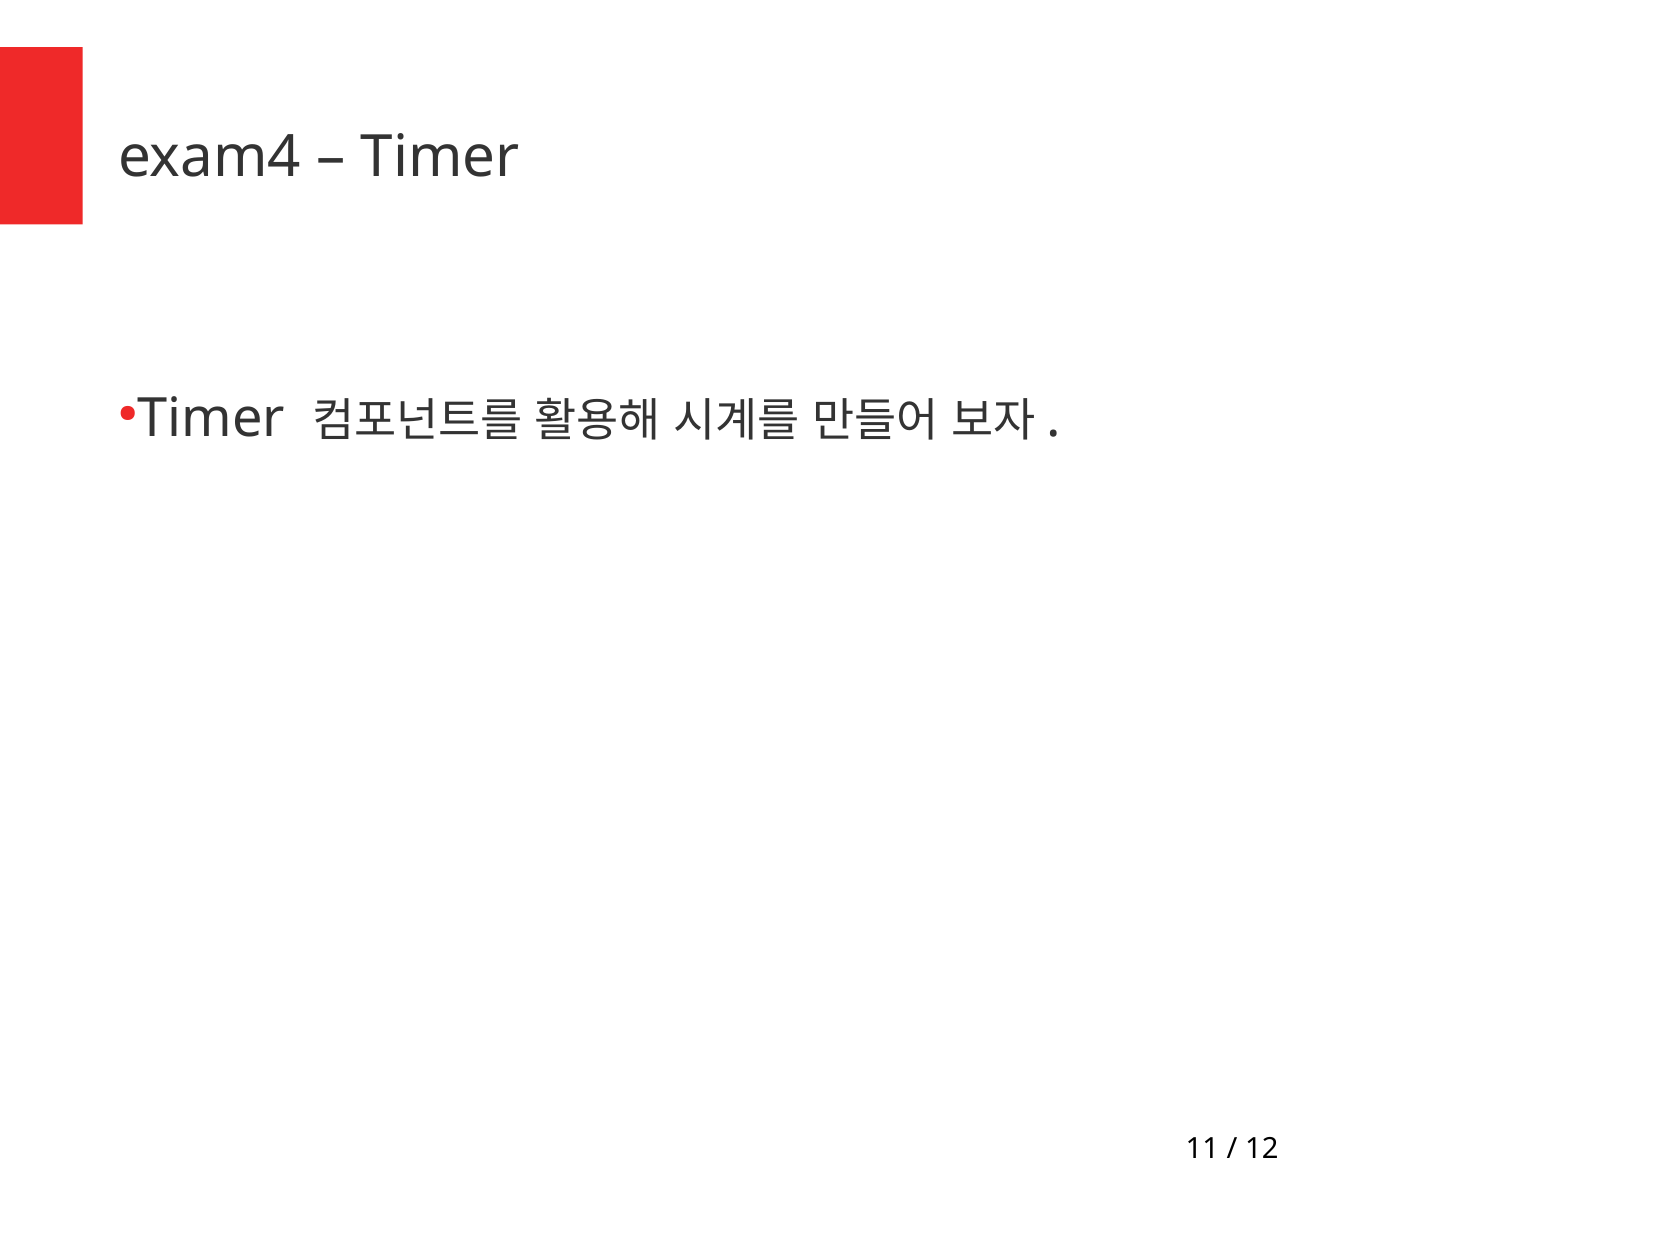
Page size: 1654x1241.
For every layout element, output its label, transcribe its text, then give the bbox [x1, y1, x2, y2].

list Timer 컴포넌트를 활용해 시계를 만들어 보자. [118, 381, 1536, 1102]
title exam4 – Timer [118, 49, 1571, 257]
text_box / 12 [1185, 1129, 1571, 1216]
